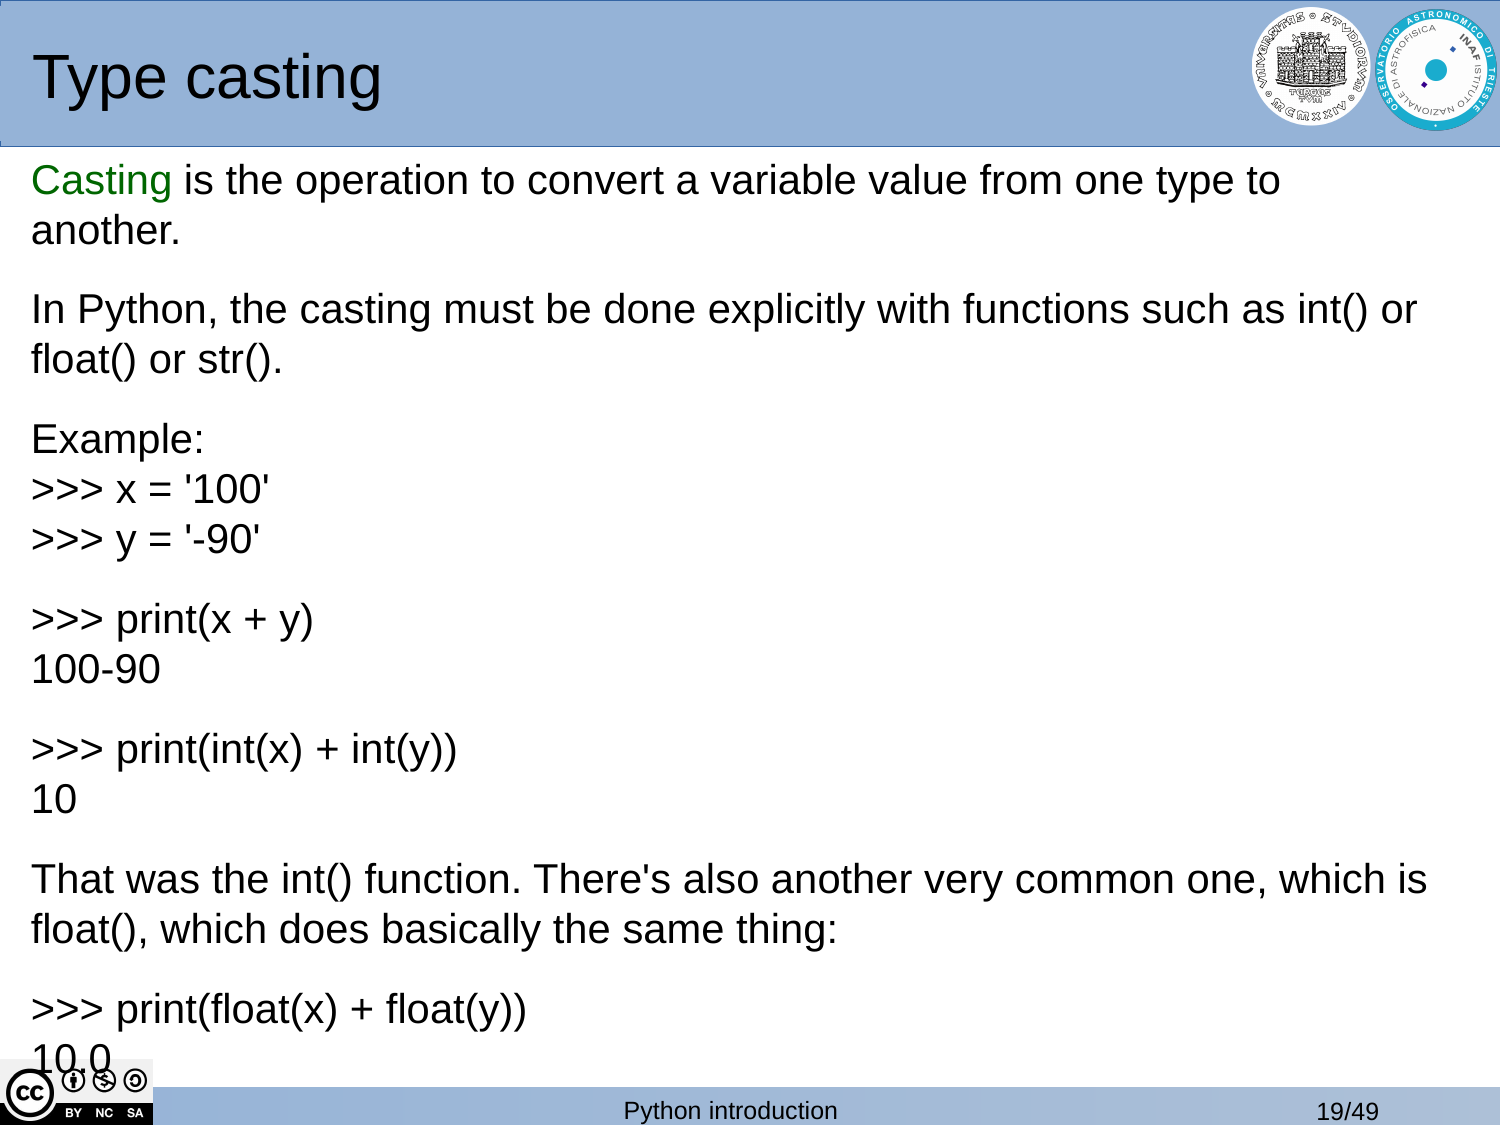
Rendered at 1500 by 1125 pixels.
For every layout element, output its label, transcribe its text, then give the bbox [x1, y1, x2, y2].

picture [93, 1059, 106, 1070]
picture [0, 1059, 153, 1125]
picture [59, 1059, 72, 1070]
text_box Type casting [0, 5, 1243, 141]
list Casting is the operation to convert a variable value from one type to another. In Python, the casting must be done explicitly with functions such as int() or float() or str(). Example: >>> x = '100' >>> y = '-90' >>> print(x + y) 100-90 >>> print(int(x) + int(y)) 10 That was the int() function. There's also another very common one, which is float(), which does basically the same thing: >>> print(float(x) + float(y)) 10.0 [16, 144, 1450, 1018]
picture [1252, 0, 1500, 156]
